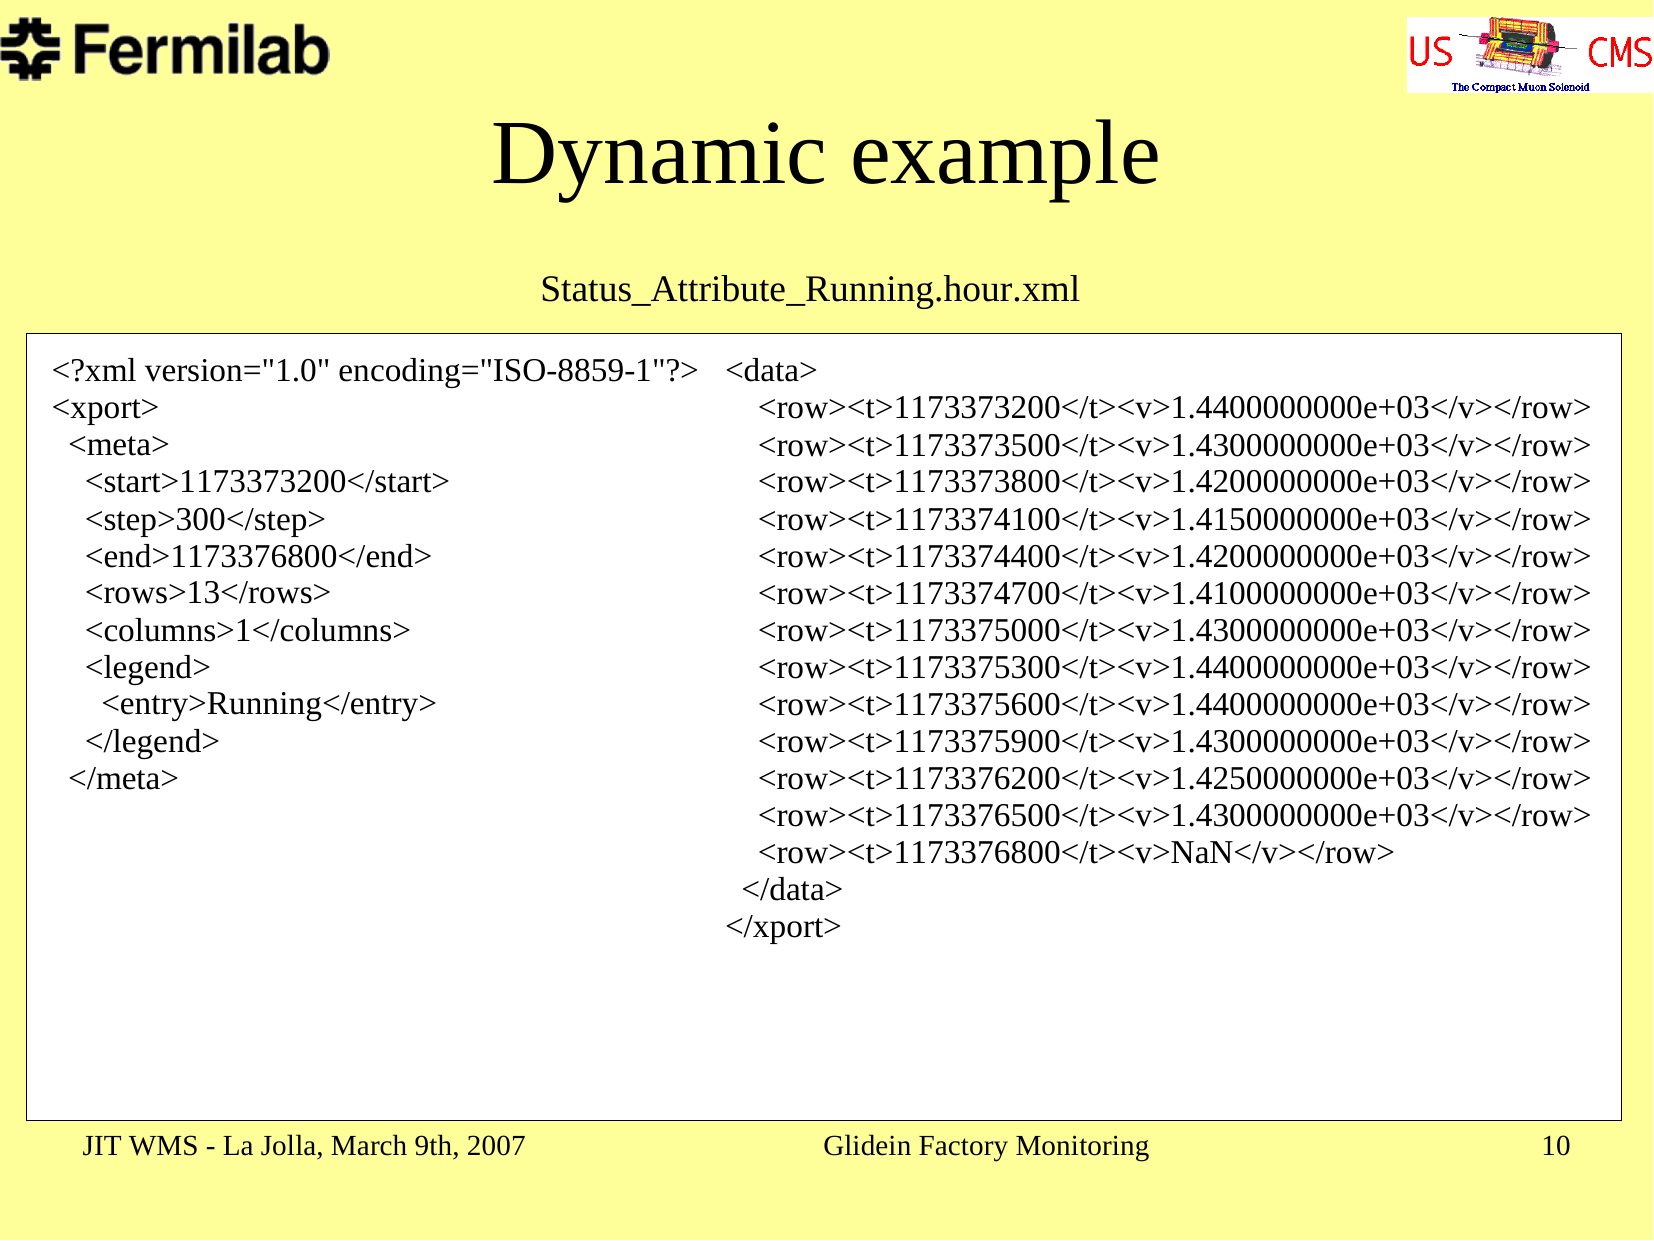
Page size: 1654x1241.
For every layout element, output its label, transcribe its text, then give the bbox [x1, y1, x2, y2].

text_box Status_Attribute_Running.hour.xml [525, 260, 1097, 328]
picture [1407, 17, 1654, 93]
text_box <data> <row><t>1173373200</t><v>1.4400000000e+03</v></row> <row><t>1173373500</t><v>1.4300000000e+03</v></row> <row><t>1173373800</t><v>1.4200000000e+03</v></row> <row><t>1173374100</t><v>1.4150000000e+03</v></row> <row><t>1173374400</t><v>1.4200000000e+03</v></row> <row><t>1173374700</t><v>1.4100000000e+03</v></row> <row><t>1173375000</t><v>1.4300000000e+03</v></row> <row><t>1173375300</t><v>1.4400000000e+03</v></row> <row><t>1173375600</t><v>1.4400000000e+03</v></row> <row><t>1173375900</t><v>1.4300000000e+03</v></row> <row><t>1173376200</t><v>1.4250000000e+03</v></row> <row><t>1173376500</t><v>1.4300000000e+03</v></row> <row><t>1173376800</t><v>NaN</v></row> </data> </xport> [710, 344, 1610, 1100]
text_box [26, 333, 1622, 1121]
picture [0, 17, 330, 81]
text_box <?xml version="1.0" encoding="ISO-8859-1"?> <xport> <meta> <start>1173373200</start> <step>300</step> <end>1173376800</end> <rows>13</rows> <columns>1</columns> <legend> <entry>Running</entry> </legend> </meta> [36, 344, 710, 915]
title Dynamic example [82, 49, 1571, 257]
